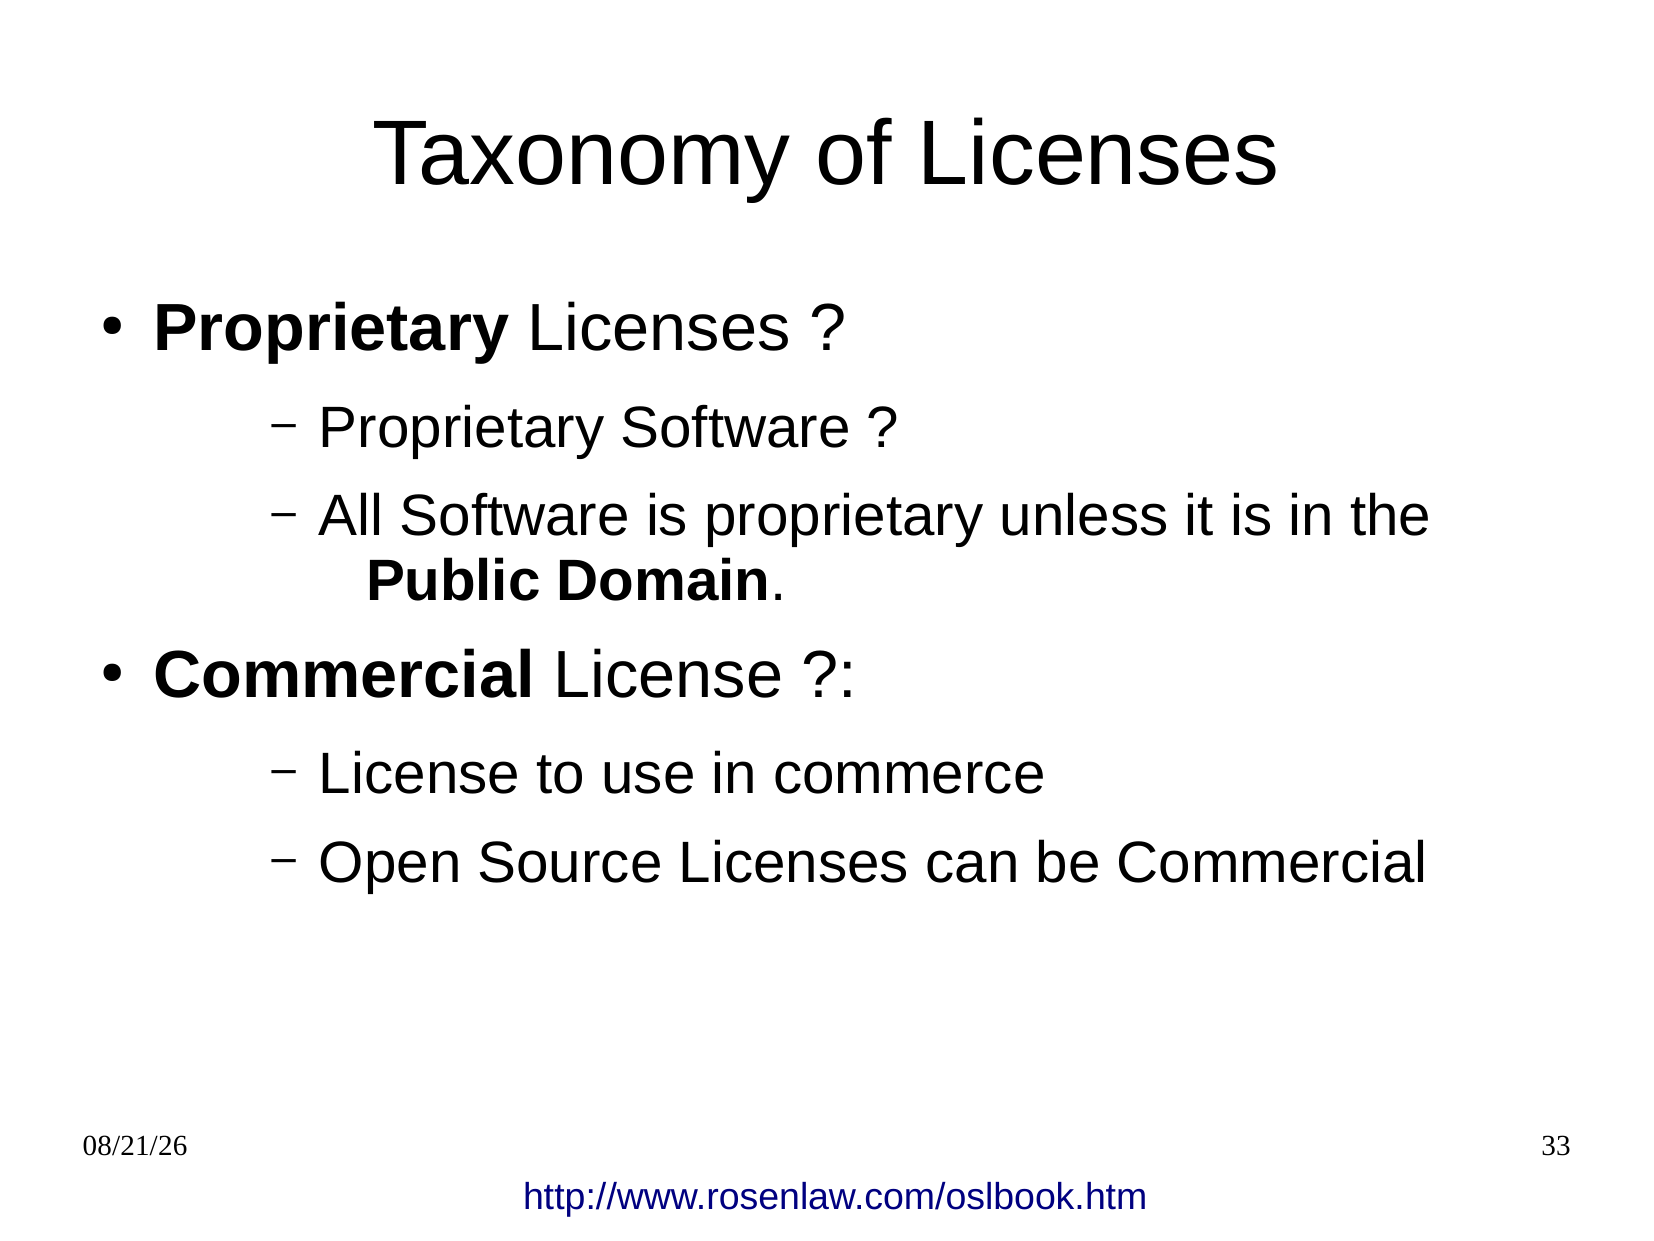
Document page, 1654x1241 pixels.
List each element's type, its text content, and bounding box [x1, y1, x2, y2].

title Taxonomy of Licenses [82, 56, 1571, 250]
list Proprietary Licenses ? Proprietary Software ? All Software is proprietary unless it is in the Public Domain. Commercial License ?: License to use in commerce Open Source Licenses can be Commercial [82, 290, 1571, 1094]
text_box http://www.rosenlaw.com/oslbook.htm [508, 1167, 1238, 1225]
